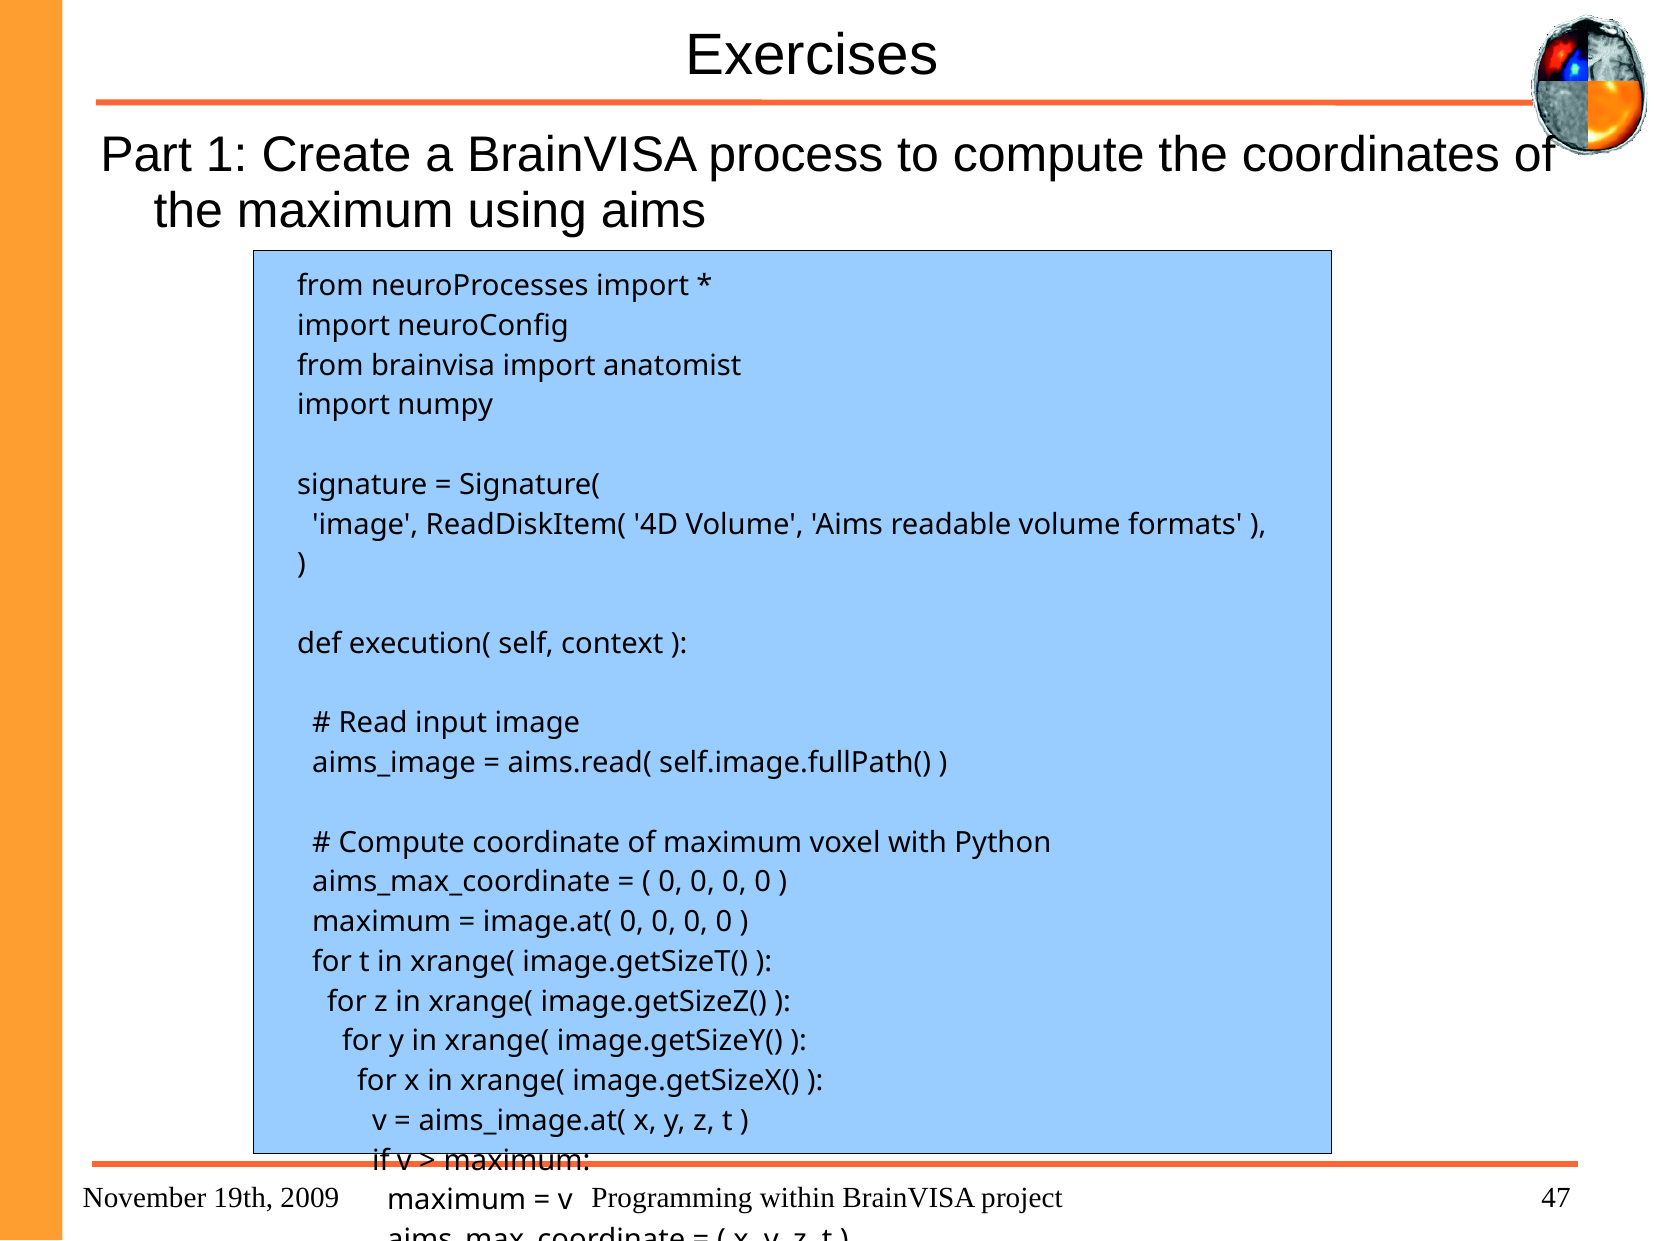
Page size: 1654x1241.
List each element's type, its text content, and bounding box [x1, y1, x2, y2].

text_box from neuroProcesses import * import neuroConfig from brainvisa import anatomist import numpy signature = Signature( 'image', ReadDiskItem( '4D Volume', 'Aims readable volume formats' ), ) def execution( self, context ): # Read input image aims_image = aims.read( self.image.fullPath() ) # Compute coordinate of maximum voxel with Python aims_max_coordinate = ( 0, 0, 0, 0 ) maximum = image.at( 0, 0, 0, 0 ) for t in xrange( image.getSizeT() ): for z in xrange( image.getSizeZ() ): for y in xrange( image.getSizeY() ): for x in xrange( image.getSizeX() ): v = aims_image.at( x, y, z, t ) if v > maximum: maximum = v aims_max_coordinate = ( x, y, z, t ) context.write( 'Aims says max is', maximum, 'at', aims_max_coordinate ) [253, 250, 1332, 1154]
picture [1530, 14, 1649, 157]
title Exercises [88, 21, 1536, 87]
list Part 1: Create a BrainVISA process to compute the coordinates of the maximum using aims [82, 126, 1604, 1109]
